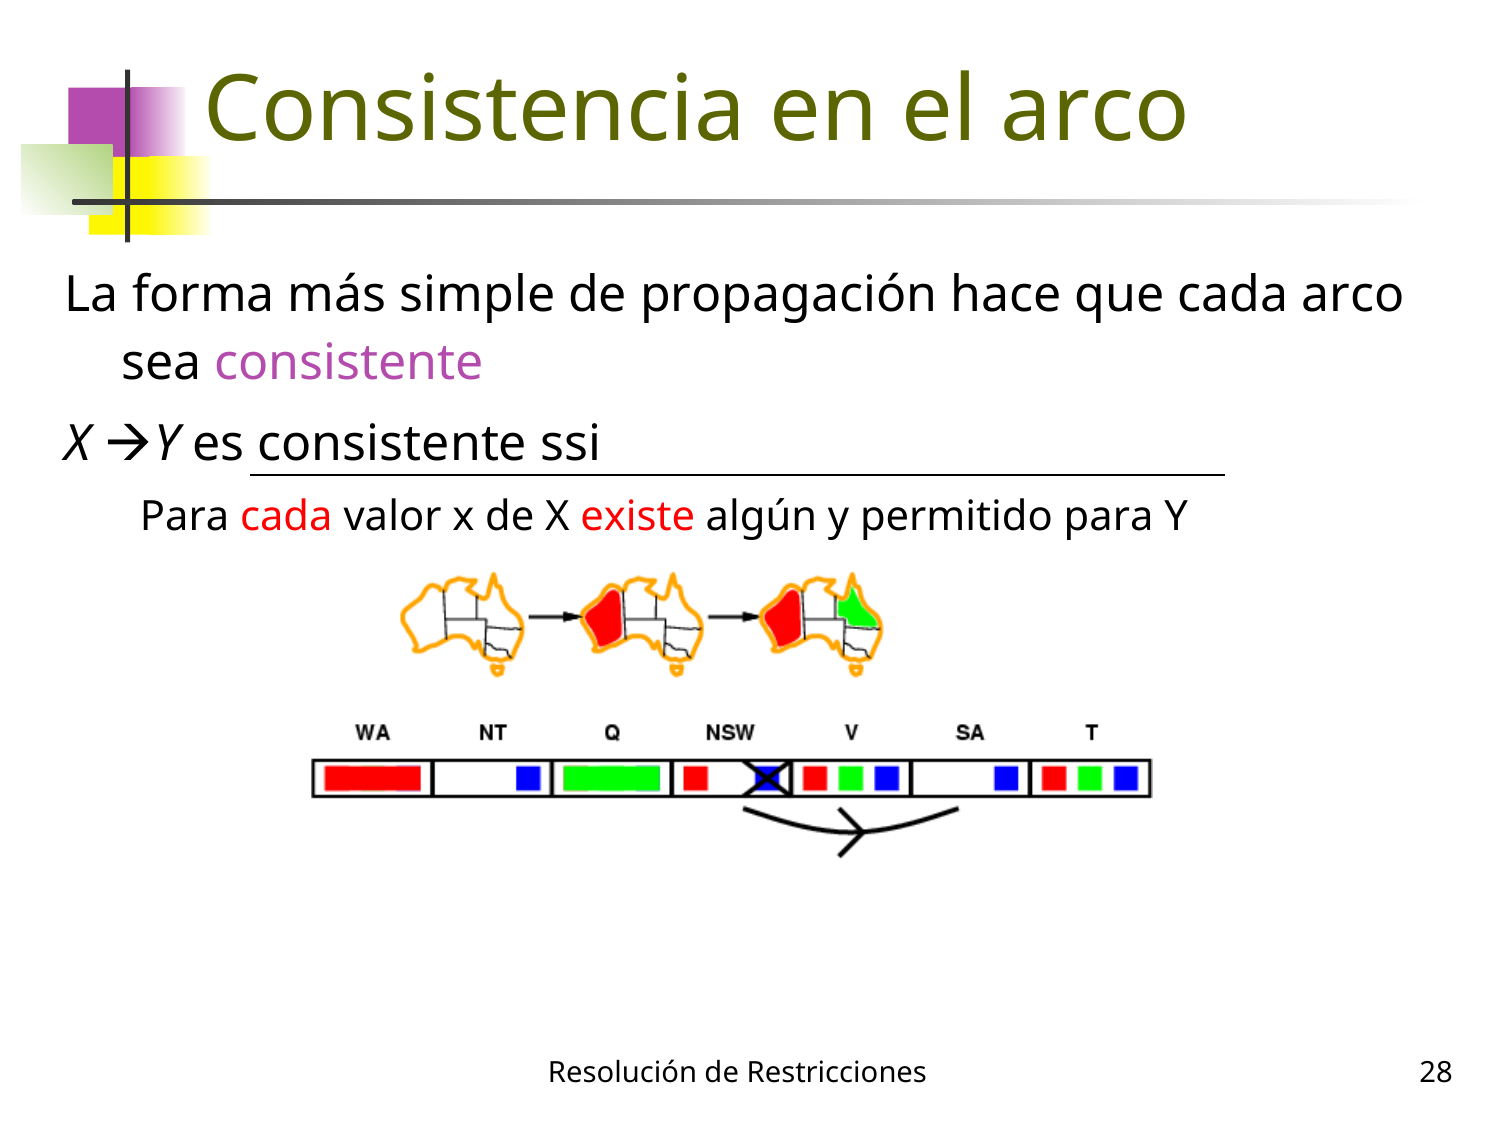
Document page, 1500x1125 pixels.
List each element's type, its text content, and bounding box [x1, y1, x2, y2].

list La forma más simple de propagación hace que cada arco sea consistente X Y es consistente ssi Para cada valor x de X existe algún y permitido para Y [50, 249, 1469, 1007]
picture [310, 571, 1153, 861]
title Consistencia en el arco [188, 35, 1468, 175]
